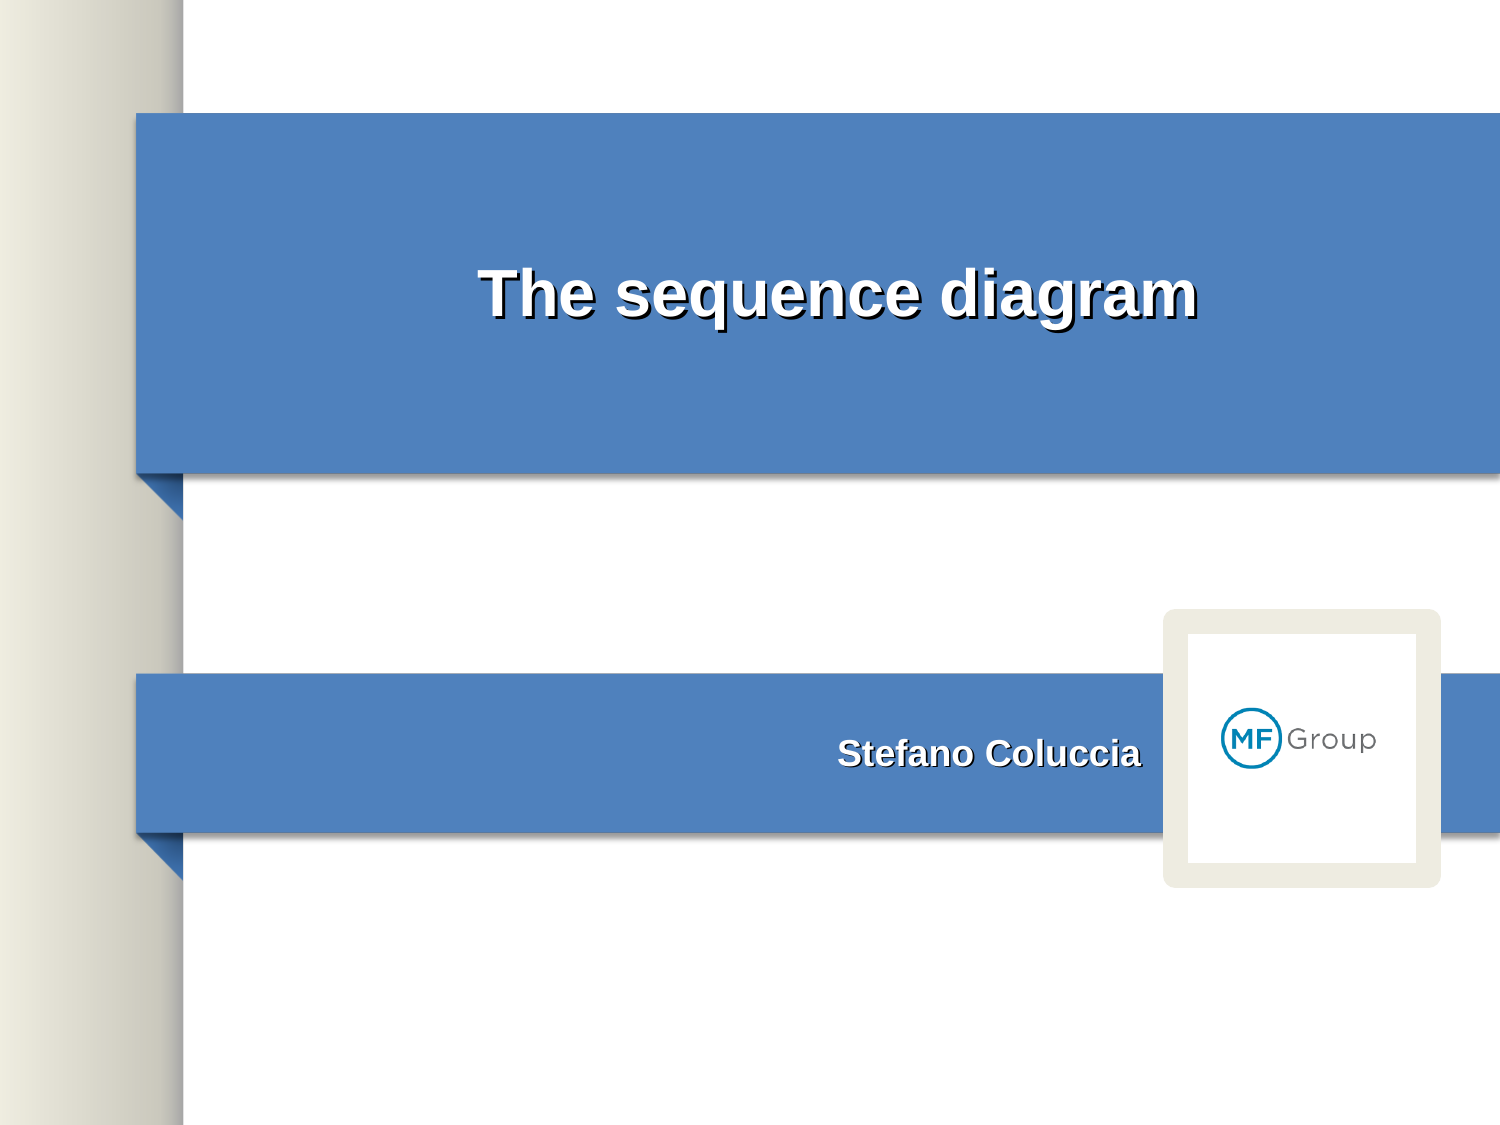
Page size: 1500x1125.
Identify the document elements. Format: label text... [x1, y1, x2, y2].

title The sequence diagram [230, 173, 1447, 415]
title Stefano Coluccia [826, 708, 1152, 798]
picture [0, 0, 1500, 1125]
